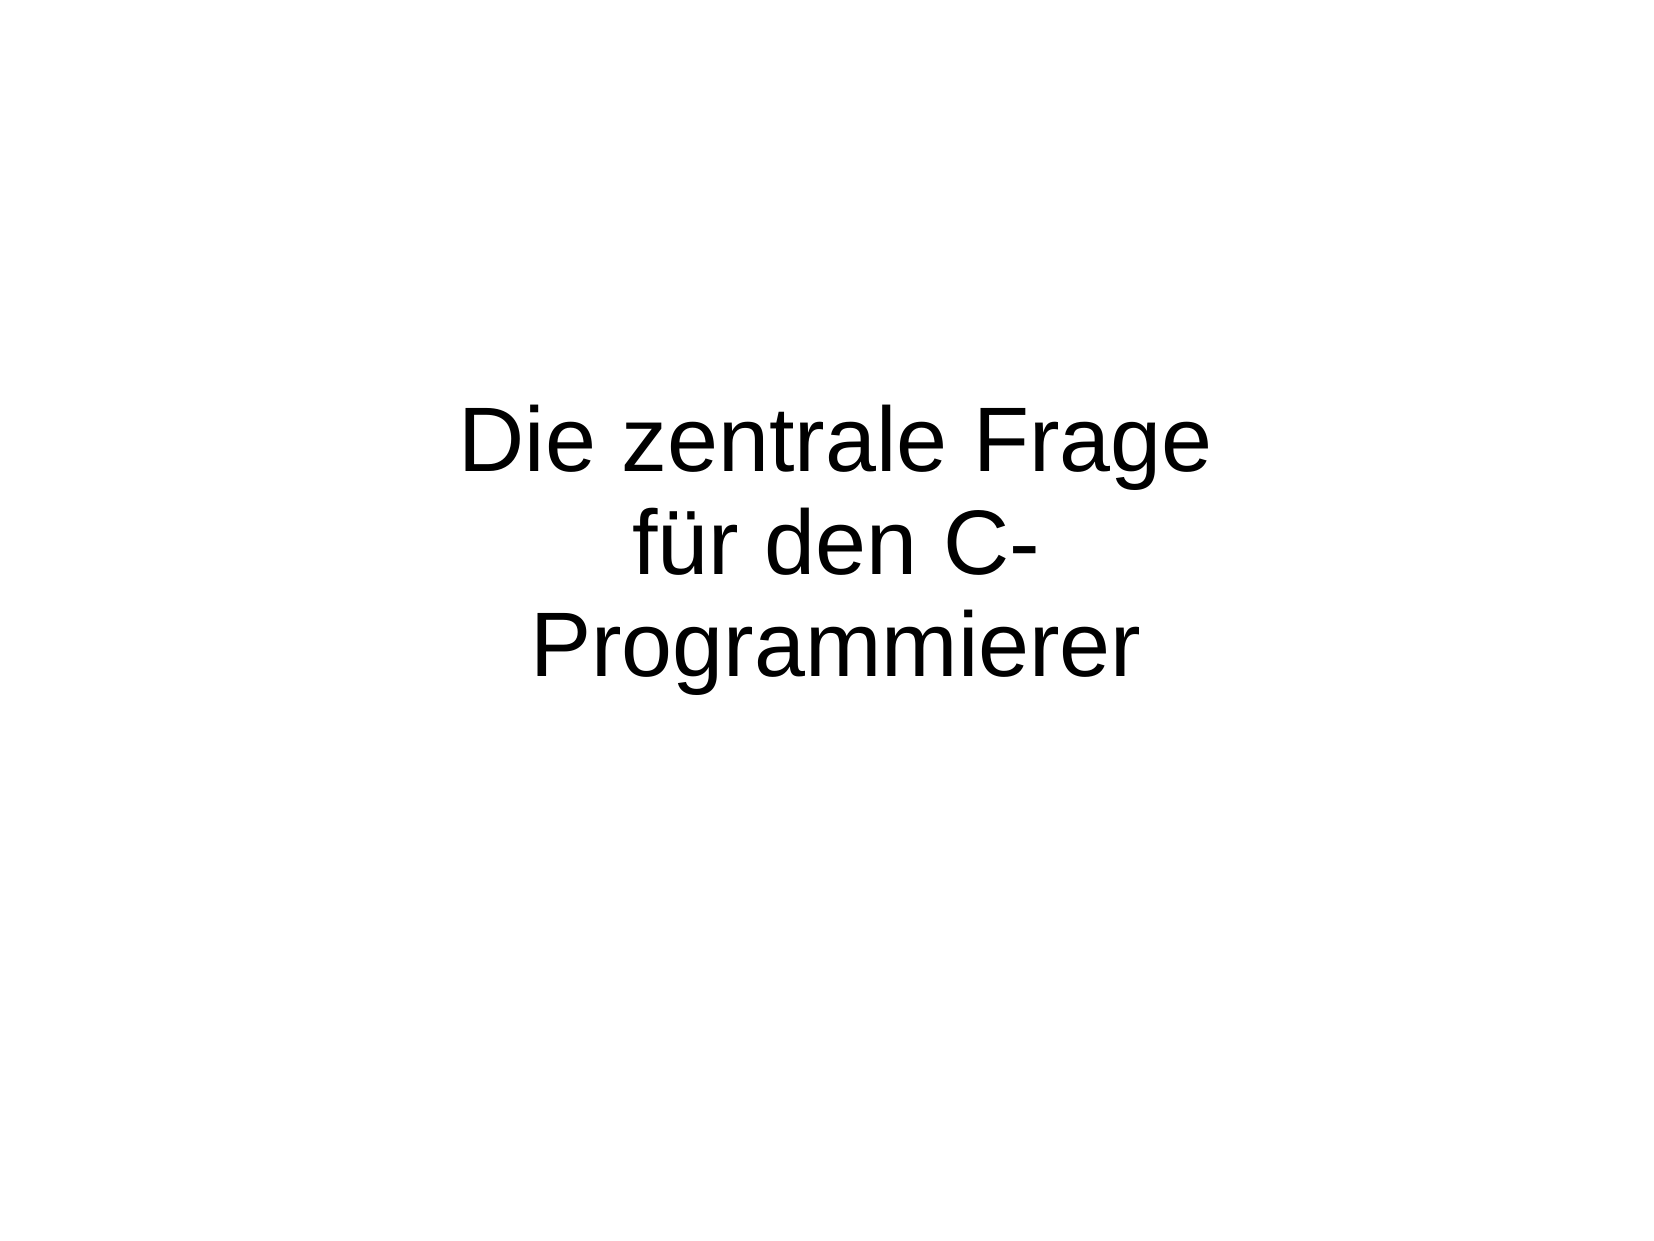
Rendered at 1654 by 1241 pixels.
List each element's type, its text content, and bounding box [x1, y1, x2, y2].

text_box Die zentrale Frage für den C-Programmierer [443, 388, 1229, 697]
text_box [82, 290, 1571, 1025]
